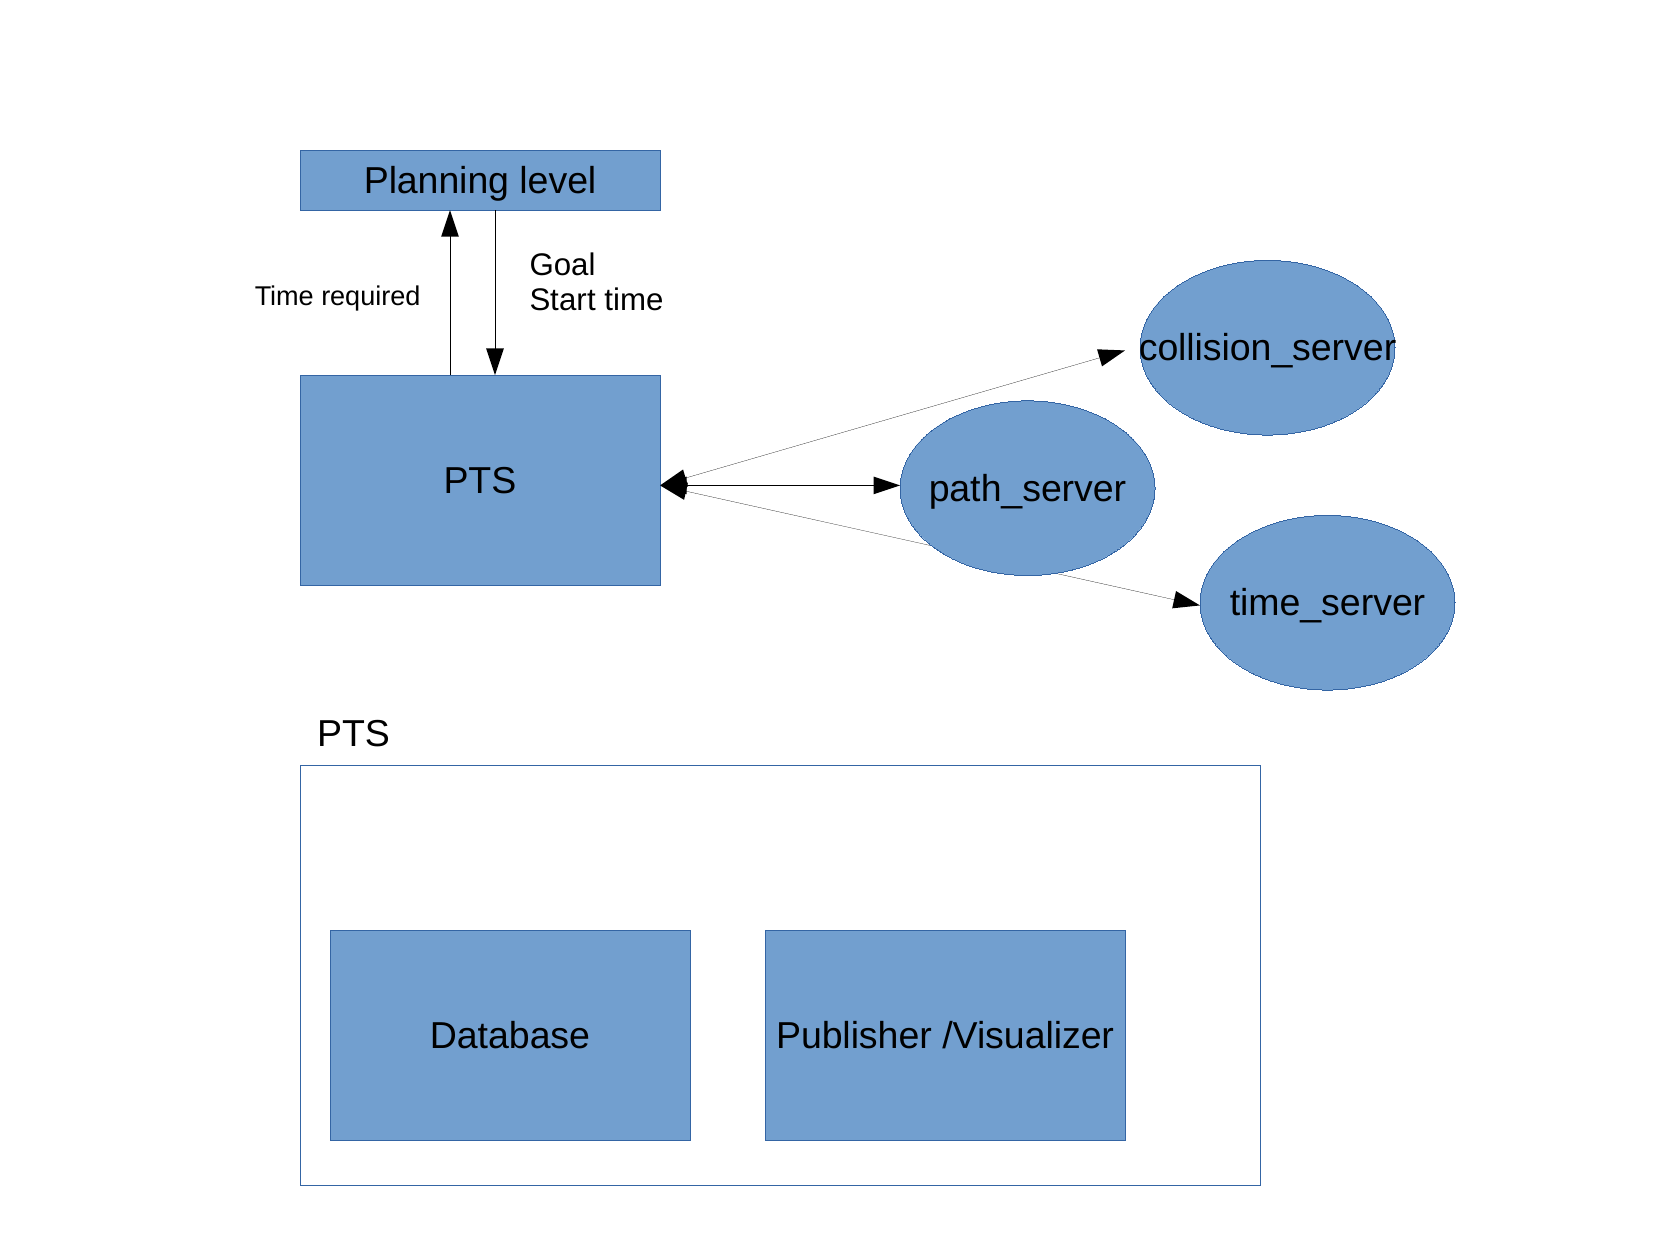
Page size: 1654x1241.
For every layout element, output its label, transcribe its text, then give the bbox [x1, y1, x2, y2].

text_box Goal Start time [514, 240, 679, 325]
text_box Planning level [300, 150, 661, 211]
text_box Time required [240, 273, 436, 319]
text_box PTS [300, 375, 661, 586]
text_box PTS [302, 705, 406, 762]
text_box collision_server [1140, 260, 1396, 436]
text_box Database [330, 930, 691, 1141]
text_box path_server [900, 400, 1156, 576]
text_box time_server [1200, 515, 1456, 691]
text_box Publisher /Visualizer [765, 930, 1126, 1141]
